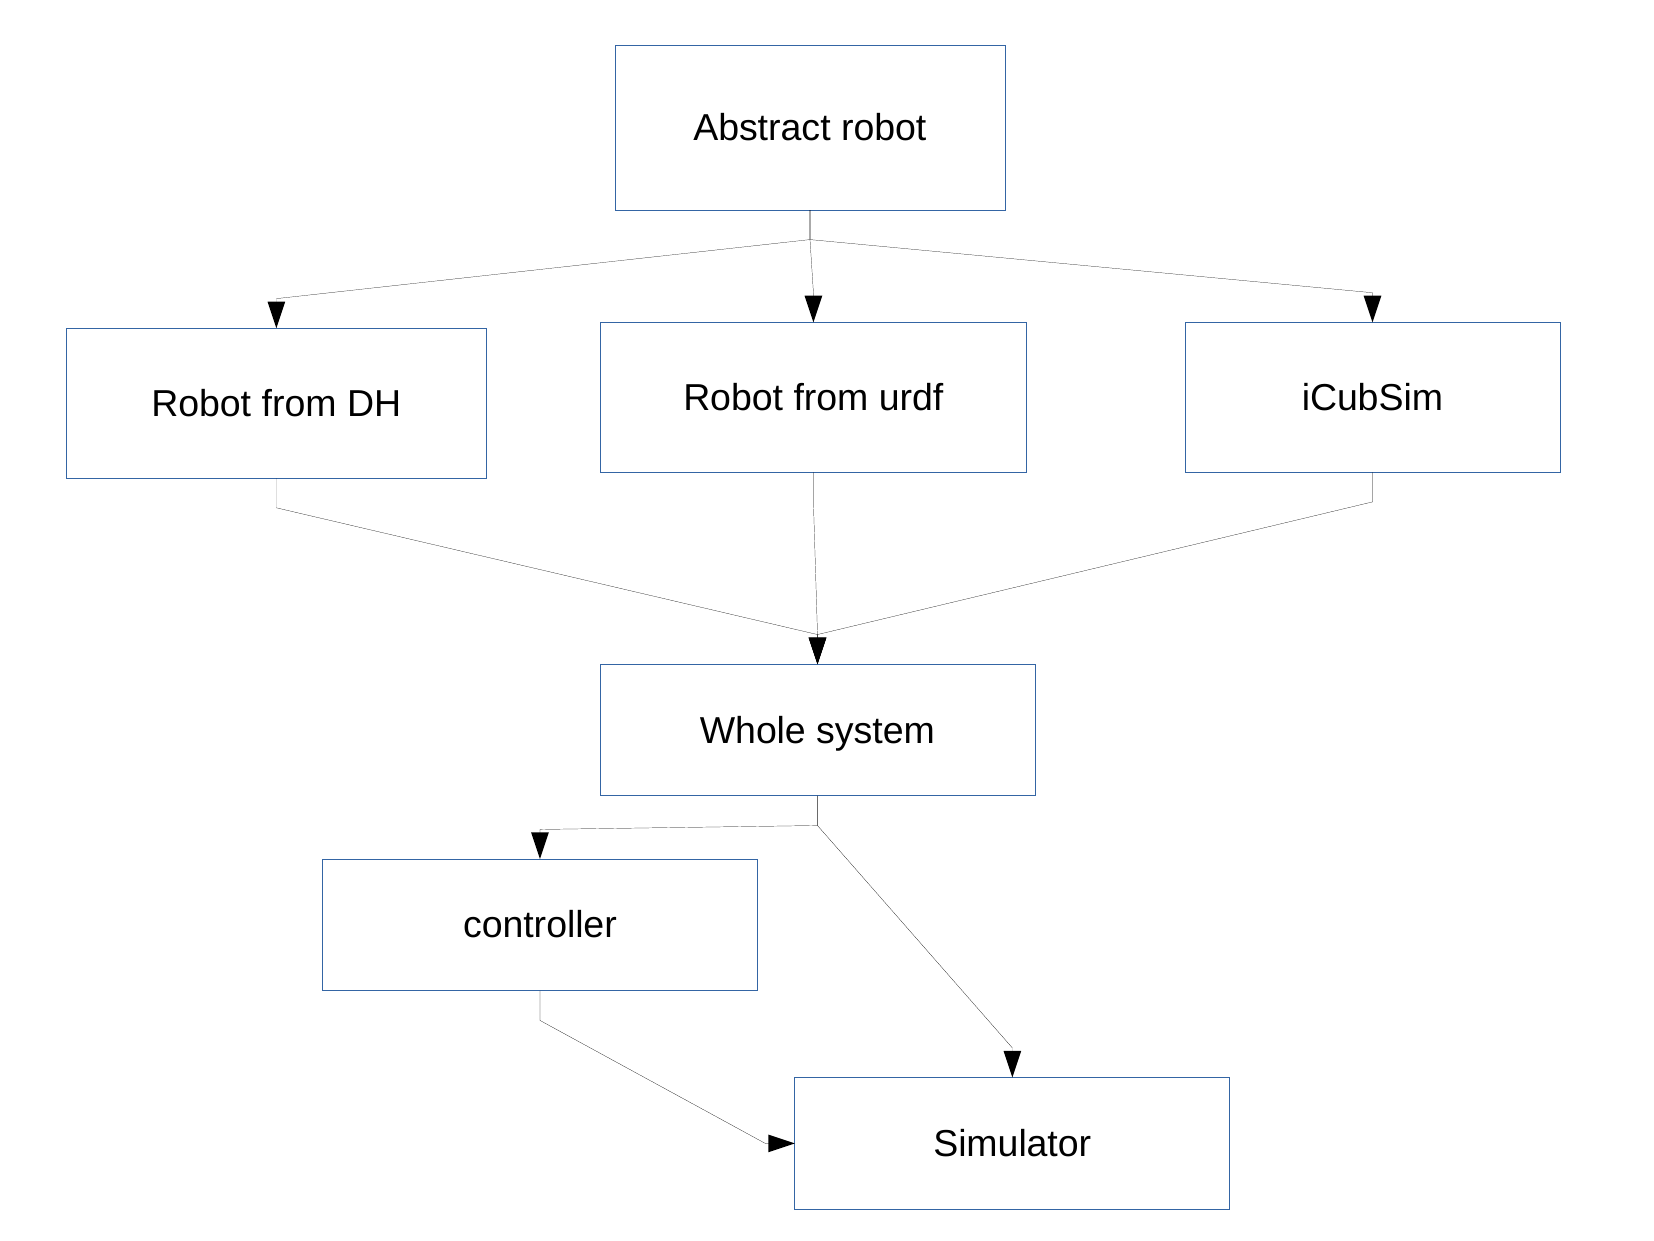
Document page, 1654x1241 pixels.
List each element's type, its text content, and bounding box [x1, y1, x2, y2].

text_box Robot from DH [66, 328, 487, 479]
text_box Simulator [794, 1077, 1230, 1210]
text_box iCubSim [1185, 322, 1561, 473]
text_box controller [322, 859, 758, 991]
text_box Whole system [600, 664, 1036, 796]
text_box Abstract robot [615, 45, 1006, 211]
text_box Robot from urdf [600, 322, 1027, 473]
